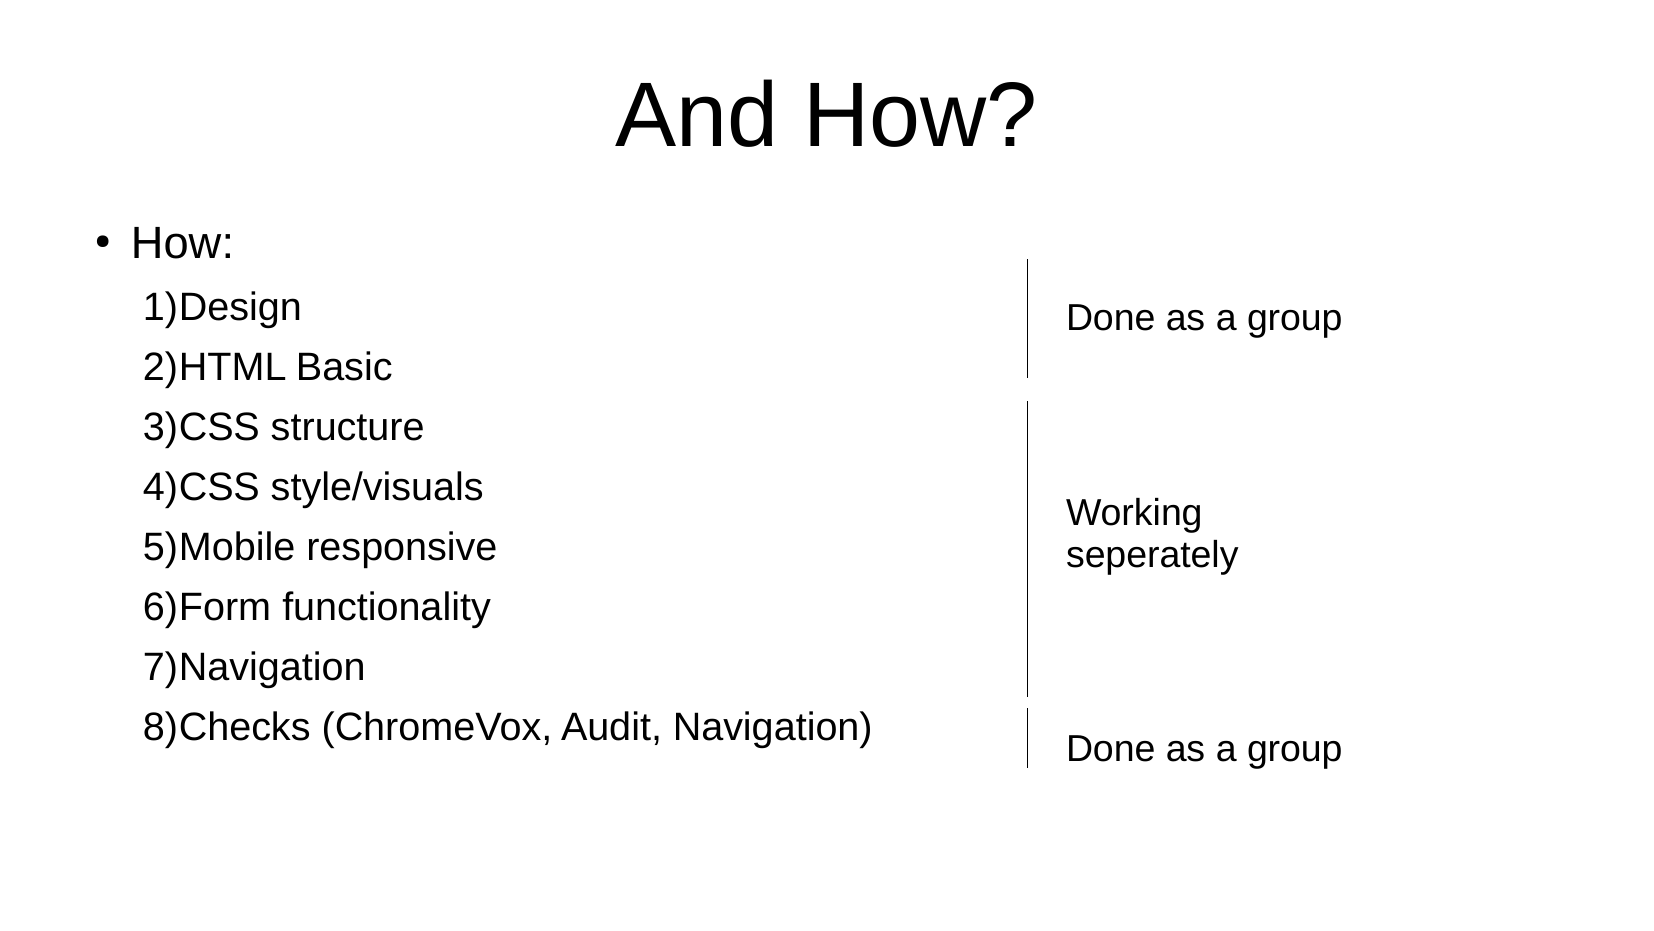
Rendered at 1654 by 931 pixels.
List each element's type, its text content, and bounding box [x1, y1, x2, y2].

list How: Design HTML Basic CSS structure CSS style/visuals Mobile responsive Form functionality Navigation Checks (ChromeVox, Audit, Navigation) [82, 217, 1571, 758]
text_box Done as a group [1051, 720, 1371, 780]
title And How? [82, 37, 1571, 193]
text_box Done as a group [1051, 289, 1371, 349]
text_box Working seperately [1051, 484, 1371, 570]
